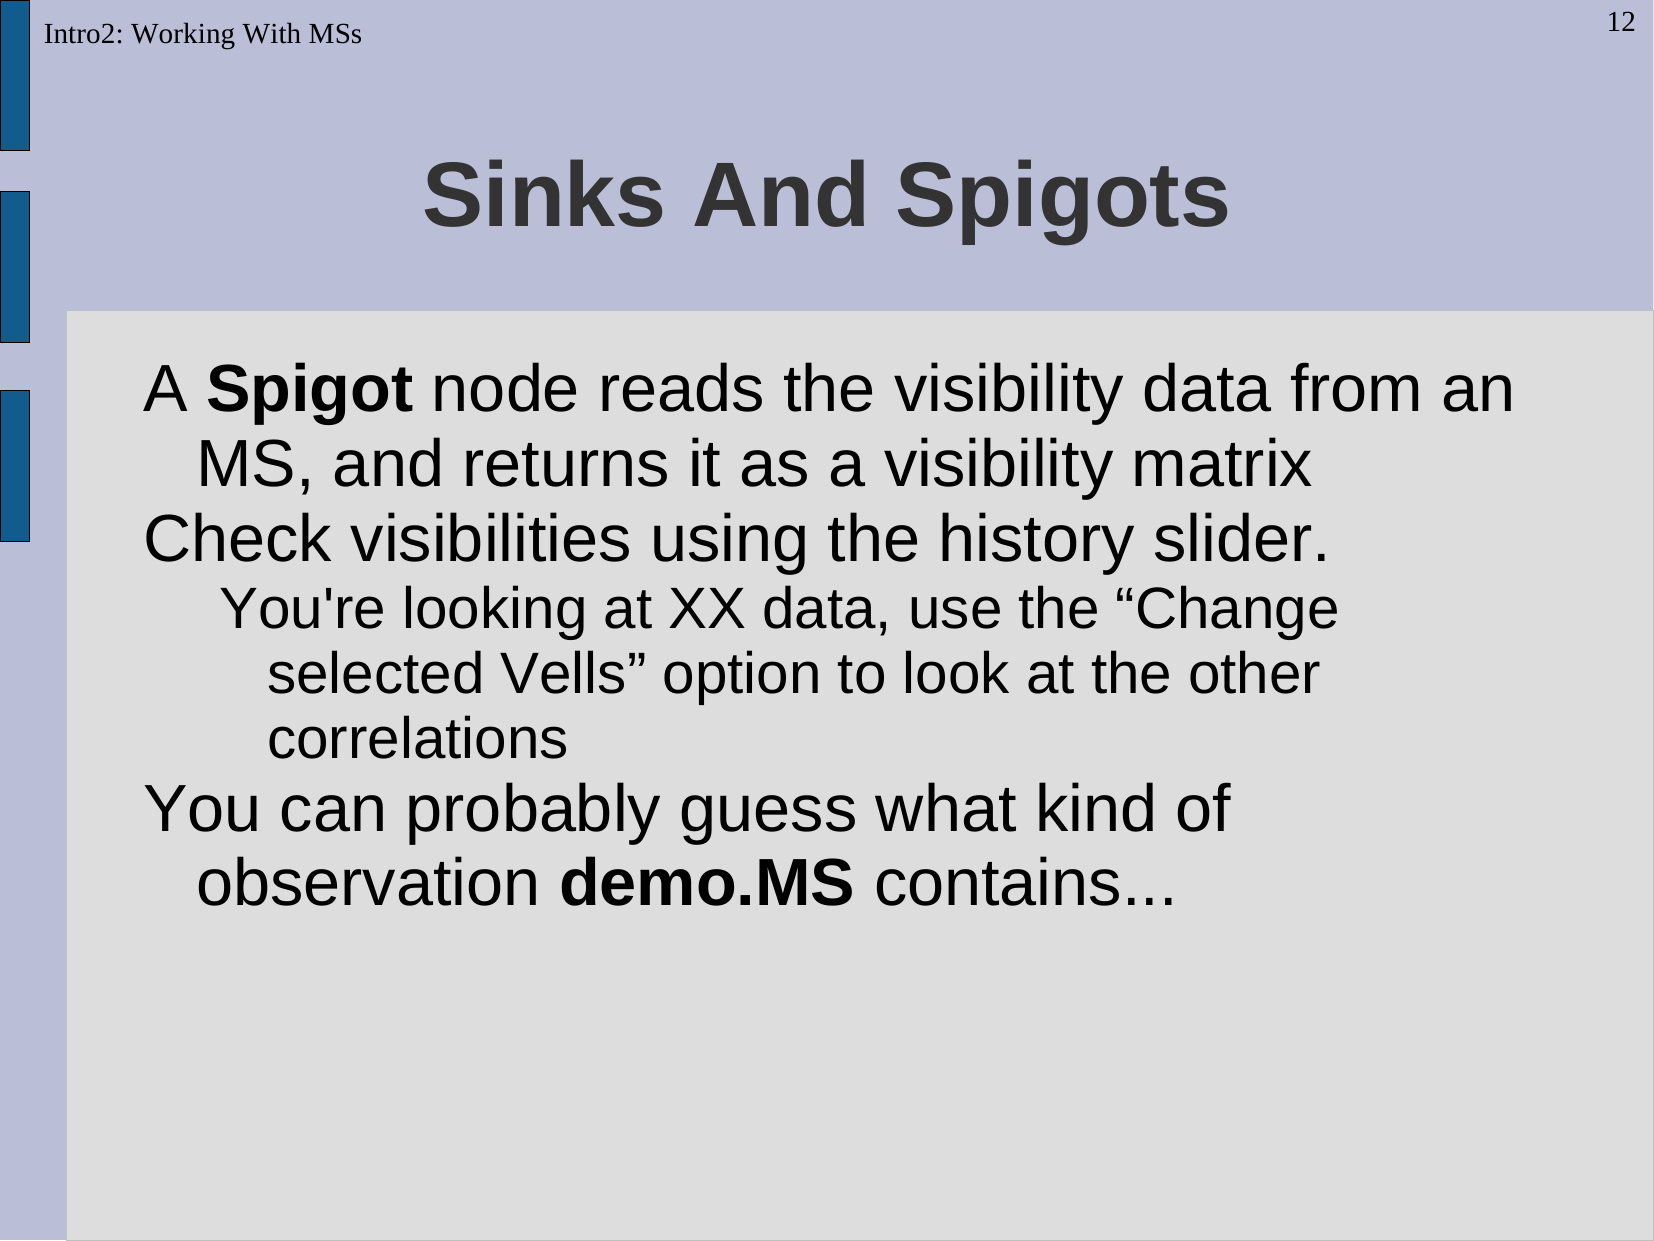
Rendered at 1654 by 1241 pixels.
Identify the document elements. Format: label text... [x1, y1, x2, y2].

title Sinks And Spigots [121, 91, 1534, 299]
list A Spigot node reads the visibility data from an MS, and returns it as a visibility matrix Check visibilities using the history slider. You're looking at XX data, use the “Change selected Vells” option to look at the other correlations You can probably guess what kind of observation demo.MS contains... [125, 351, 1538, 1099]
